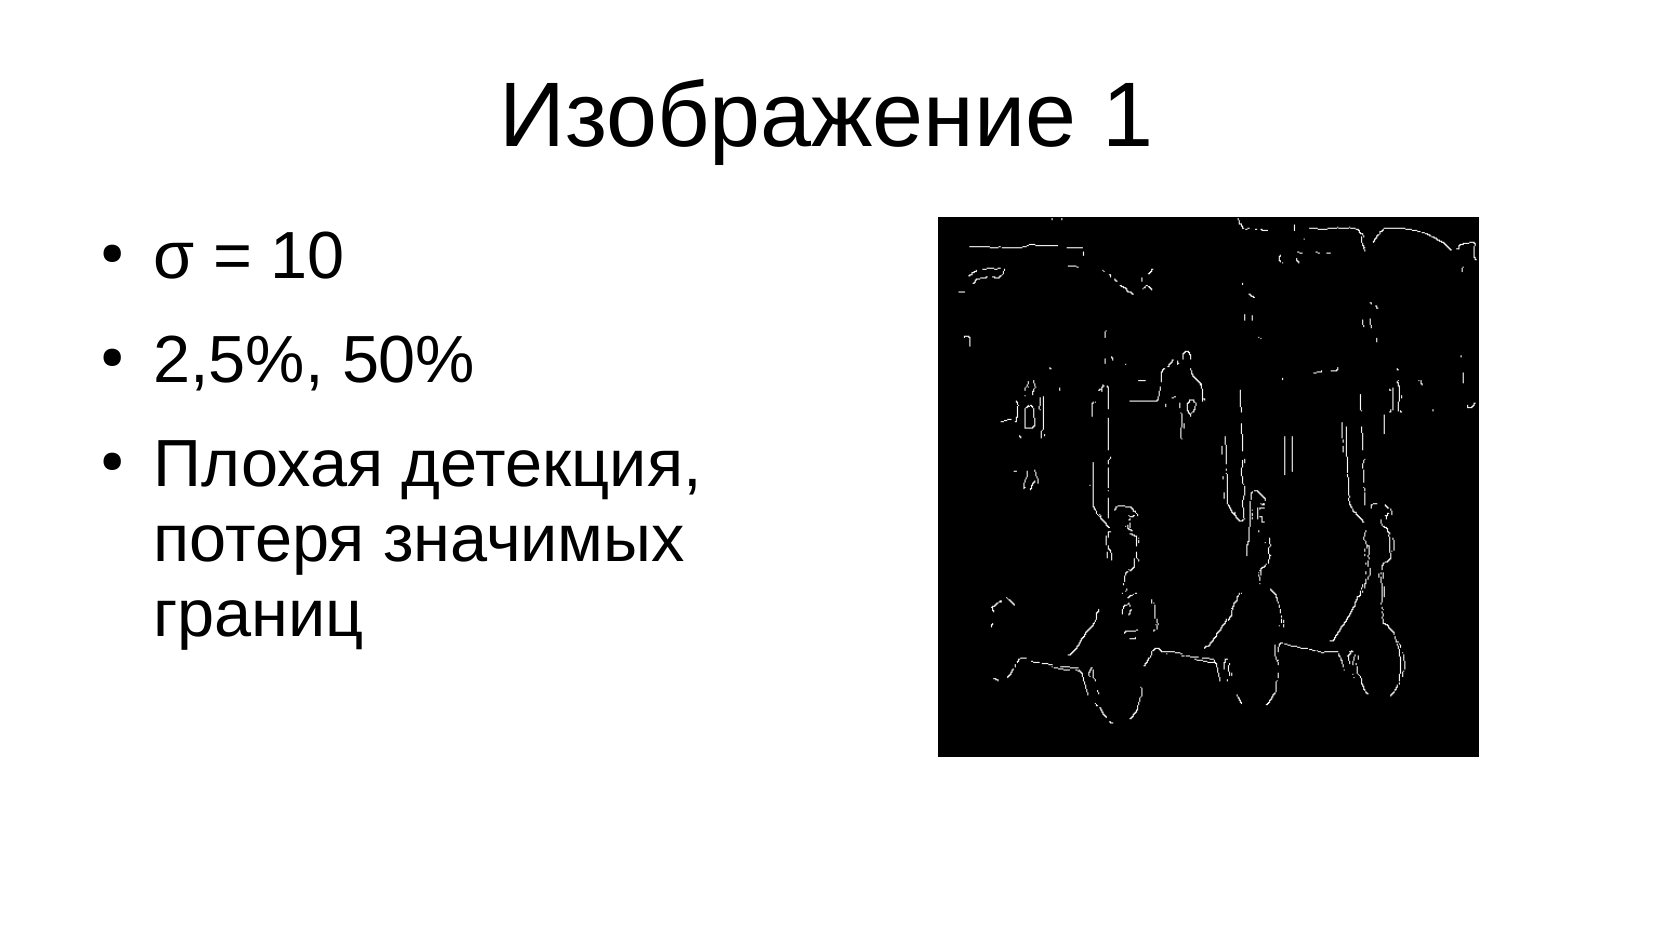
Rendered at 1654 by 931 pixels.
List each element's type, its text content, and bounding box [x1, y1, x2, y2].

title Изображение 1 [82, 37, 1571, 193]
list σ = 10 2,5%, 50% Плохая детекция, потеря значимых границ [82, 217, 809, 758]
picture [938, 217, 1479, 758]
